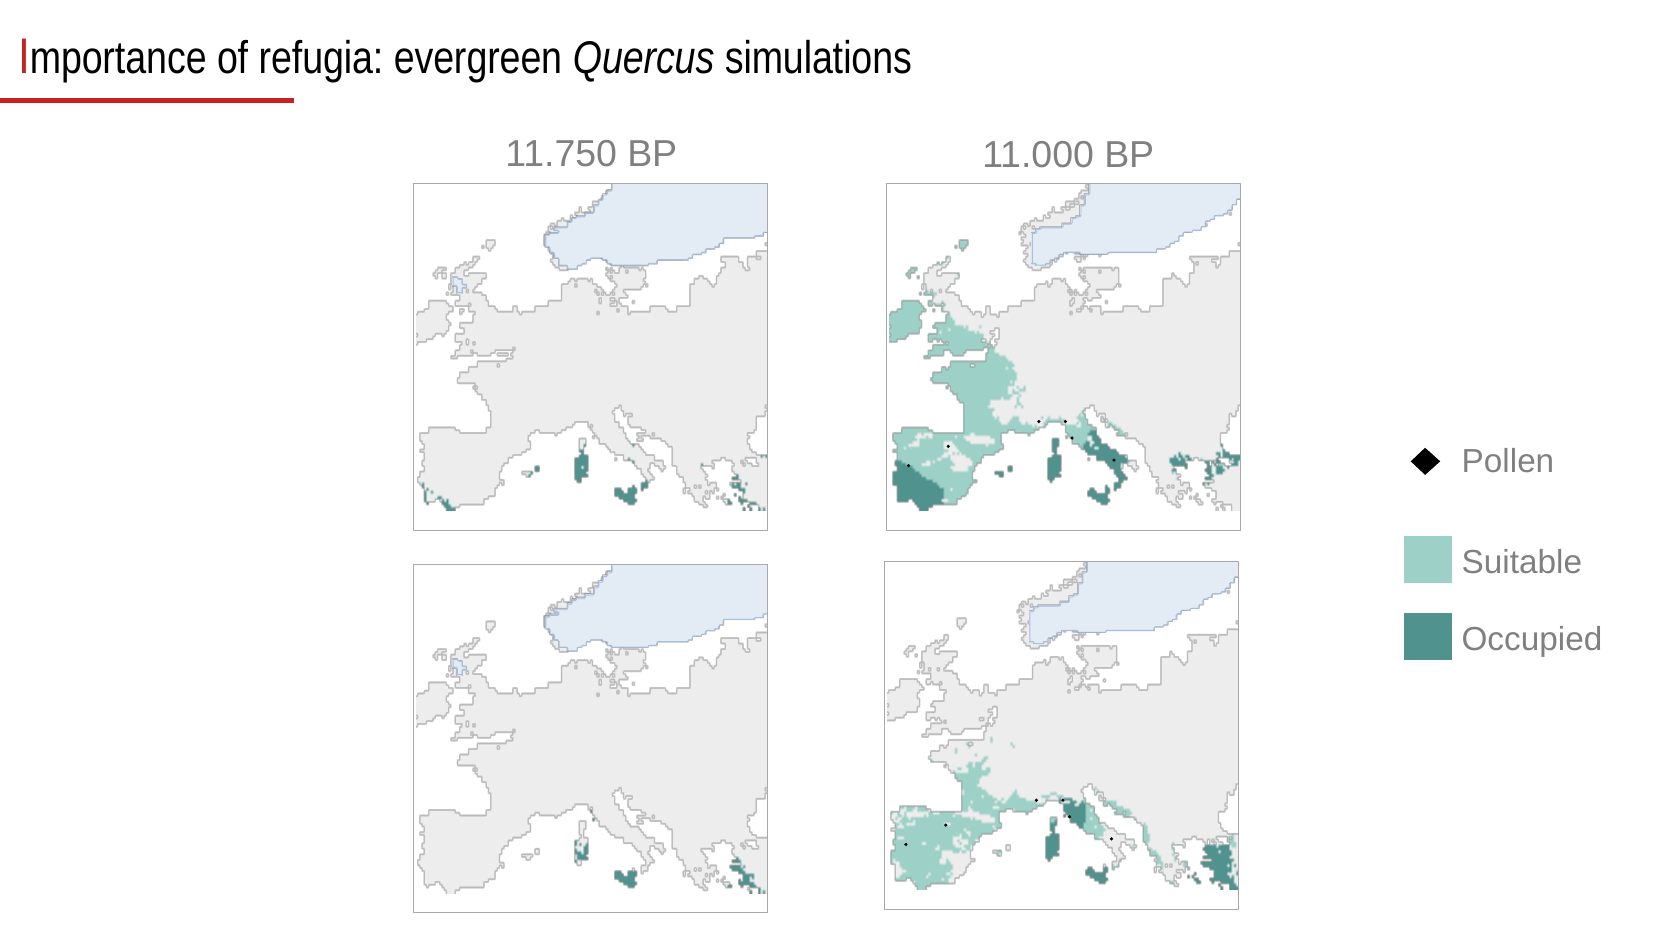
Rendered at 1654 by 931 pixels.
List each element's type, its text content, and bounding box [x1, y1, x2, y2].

text_box Occupied [1446, 584, 1625, 693]
text_box Importance of refugia: evergreen Quercus simulations [3, 0, 1653, 120]
picture [416, 184, 767, 511]
text_box Pollen [1446, 407, 1625, 507]
picture [889, 184, 1240, 511]
text_box [1404, 613, 1446, 660]
text_box [1404, 536, 1446, 583]
text_box 11.000 BP [953, 113, 1183, 183]
picture [887, 562, 1238, 890]
text_box Suitable [1446, 507, 1625, 584]
text_box [1410, 447, 1441, 475]
text_box 11.750 BP [477, 112, 706, 183]
picture [416, 565, 767, 894]
